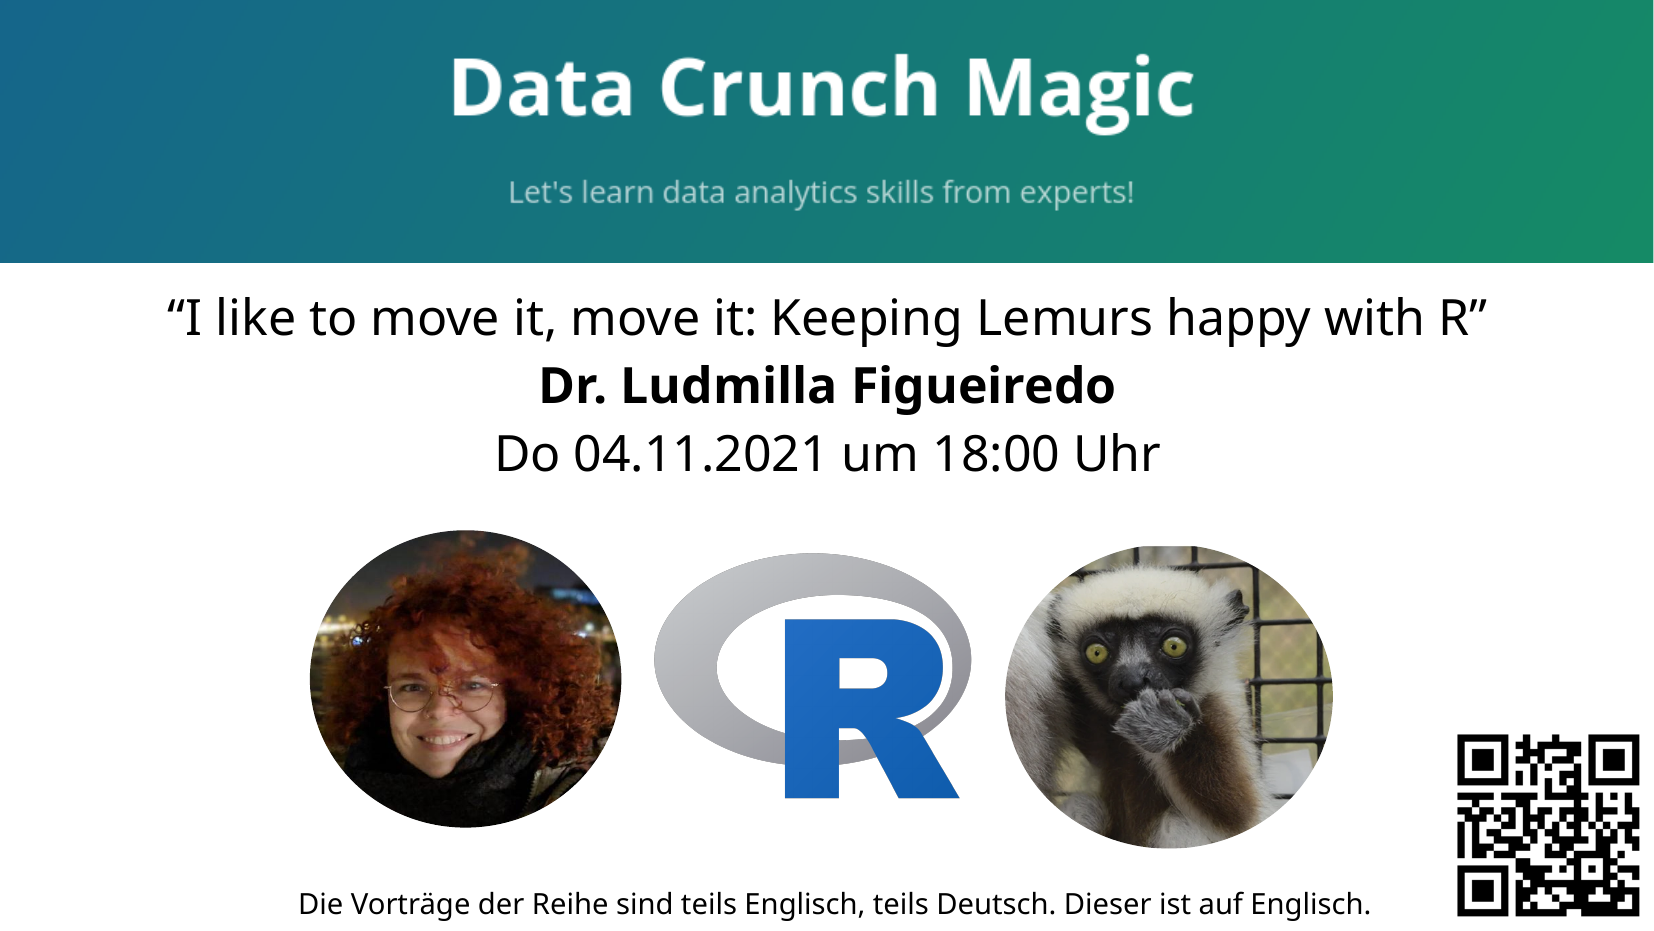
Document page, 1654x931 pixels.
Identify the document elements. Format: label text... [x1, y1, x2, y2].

text_box [1005, 544, 1333, 849]
text_box Die Vorträge der Reihe sind teils Englisch, teils Deutsch. Dieser ist auf Englisch. [283, 875, 1380, 931]
picture [0, 0, 1654, 264]
text_box “I like to move it, move it: Keeping Lemurs happy with R” Dr. Ludmilla Figueiredo Do 04.11.2021 um 18:00 Uhr [8, 274, 1648, 494]
text_box [309, 530, 622, 828]
picture [1443, 720, 1654, 931]
picture [654, 552, 972, 799]
